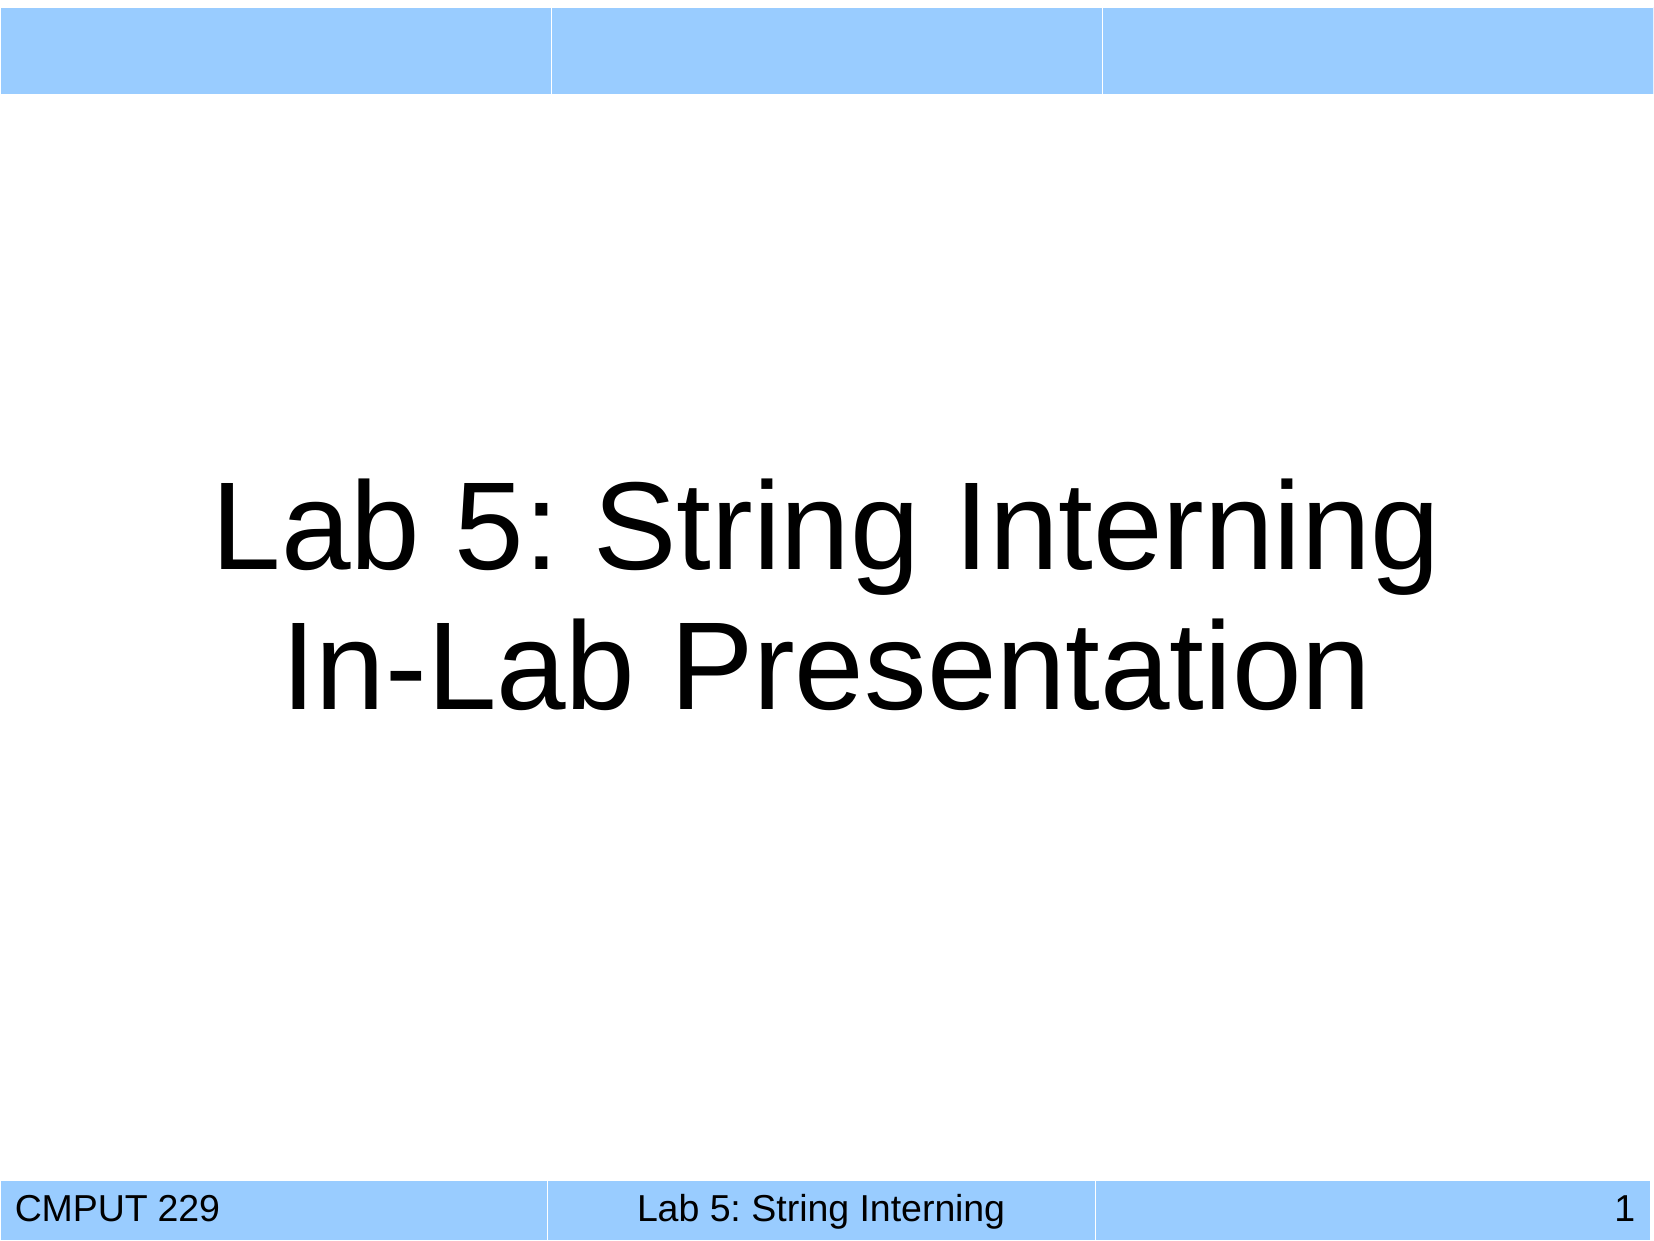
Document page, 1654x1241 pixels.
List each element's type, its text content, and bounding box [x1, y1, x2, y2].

table_header [552, 8, 1102, 94]
text_box Lab 5: String Interning In-Lab Presentation [0, 448, 1654, 744]
table_header [1103, 8, 1653, 94]
table_header Lab 5: String Interning [548, 1181, 1095, 1240]
table_header CMPUT 229 [1, 1181, 547, 1240]
table_header <number> [1096, 1181, 1650, 1240]
table_header [1, 8, 551, 94]
